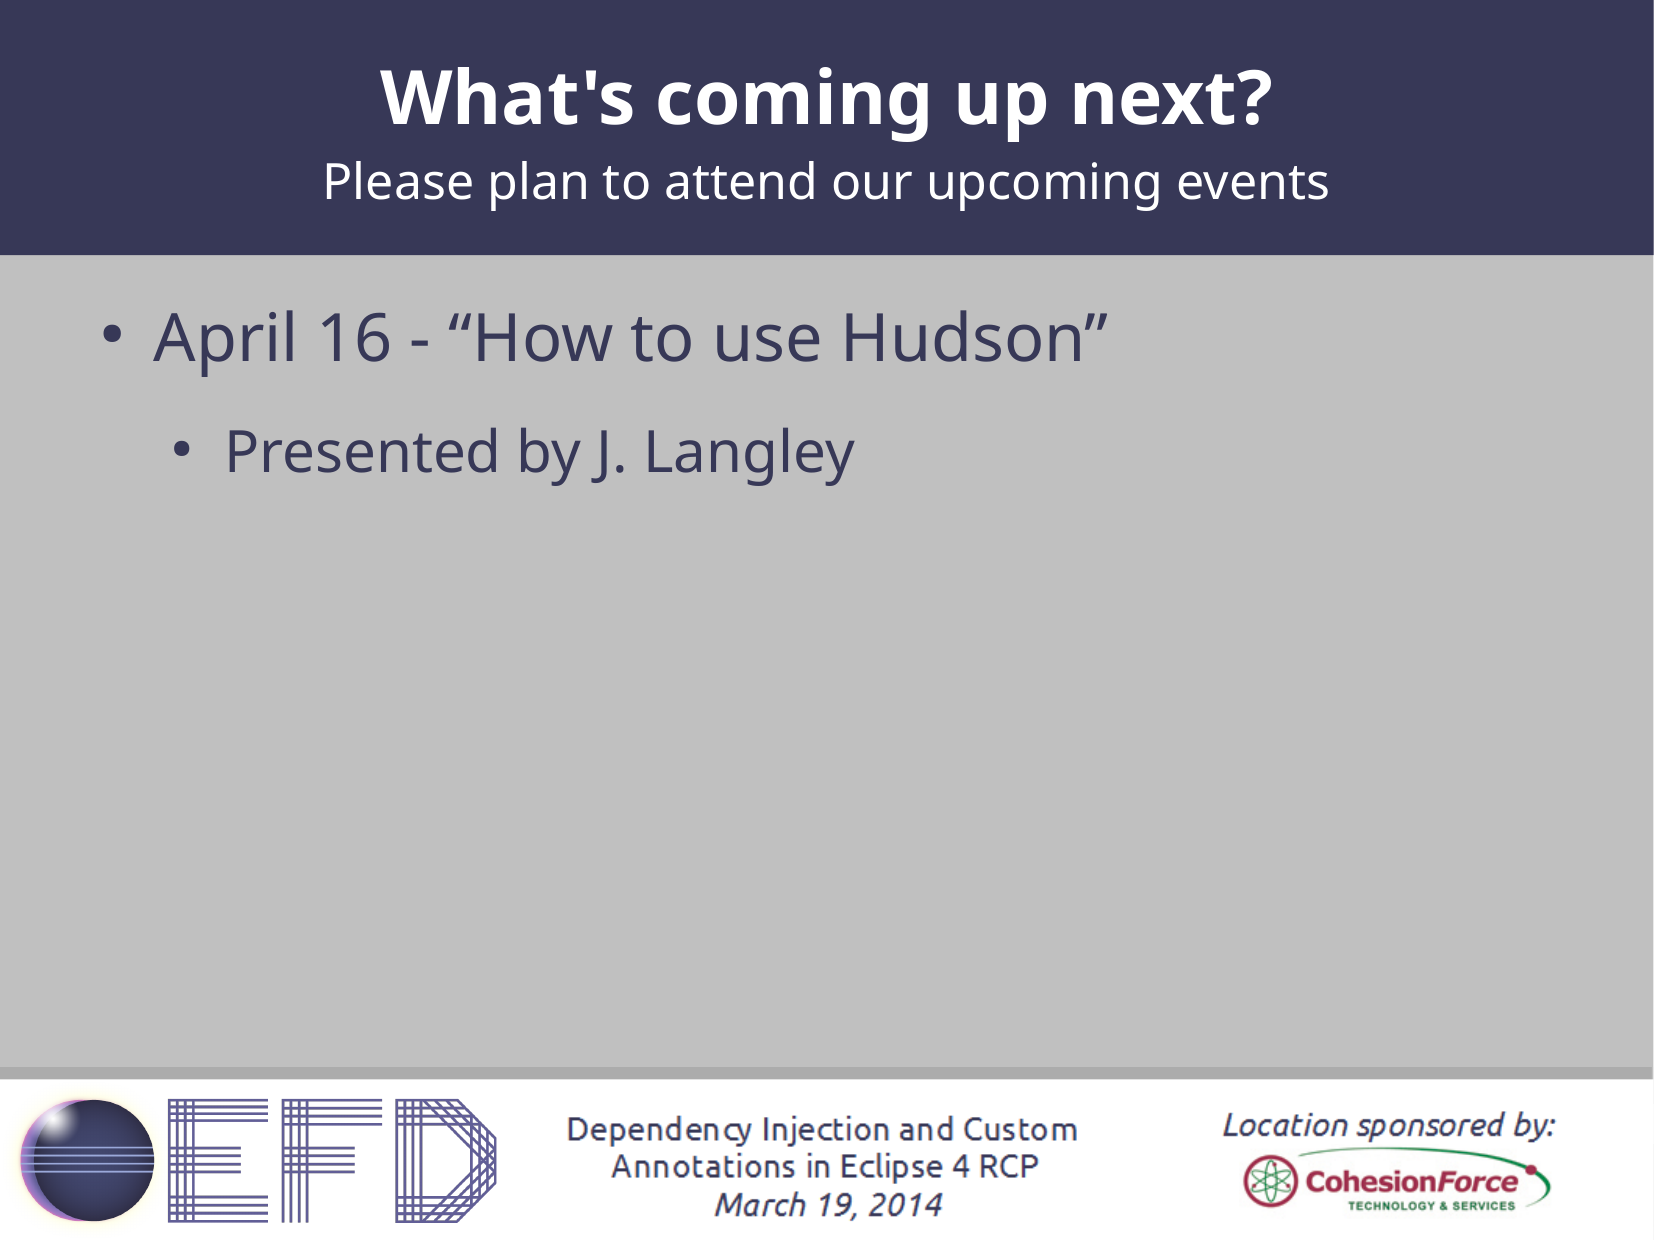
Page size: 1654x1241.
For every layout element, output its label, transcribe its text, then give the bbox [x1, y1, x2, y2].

list April 16 - “How to use Hudson” Presented by J. Langley [82, 290, 1538, 1109]
picture [549, 1109, 1105, 1241]
picture [1110, 1104, 1654, 1241]
title What's coming up next? Please plan to attend our upcoming events [82, 25, 1571, 233]
picture [0, 1079, 497, 1241]
